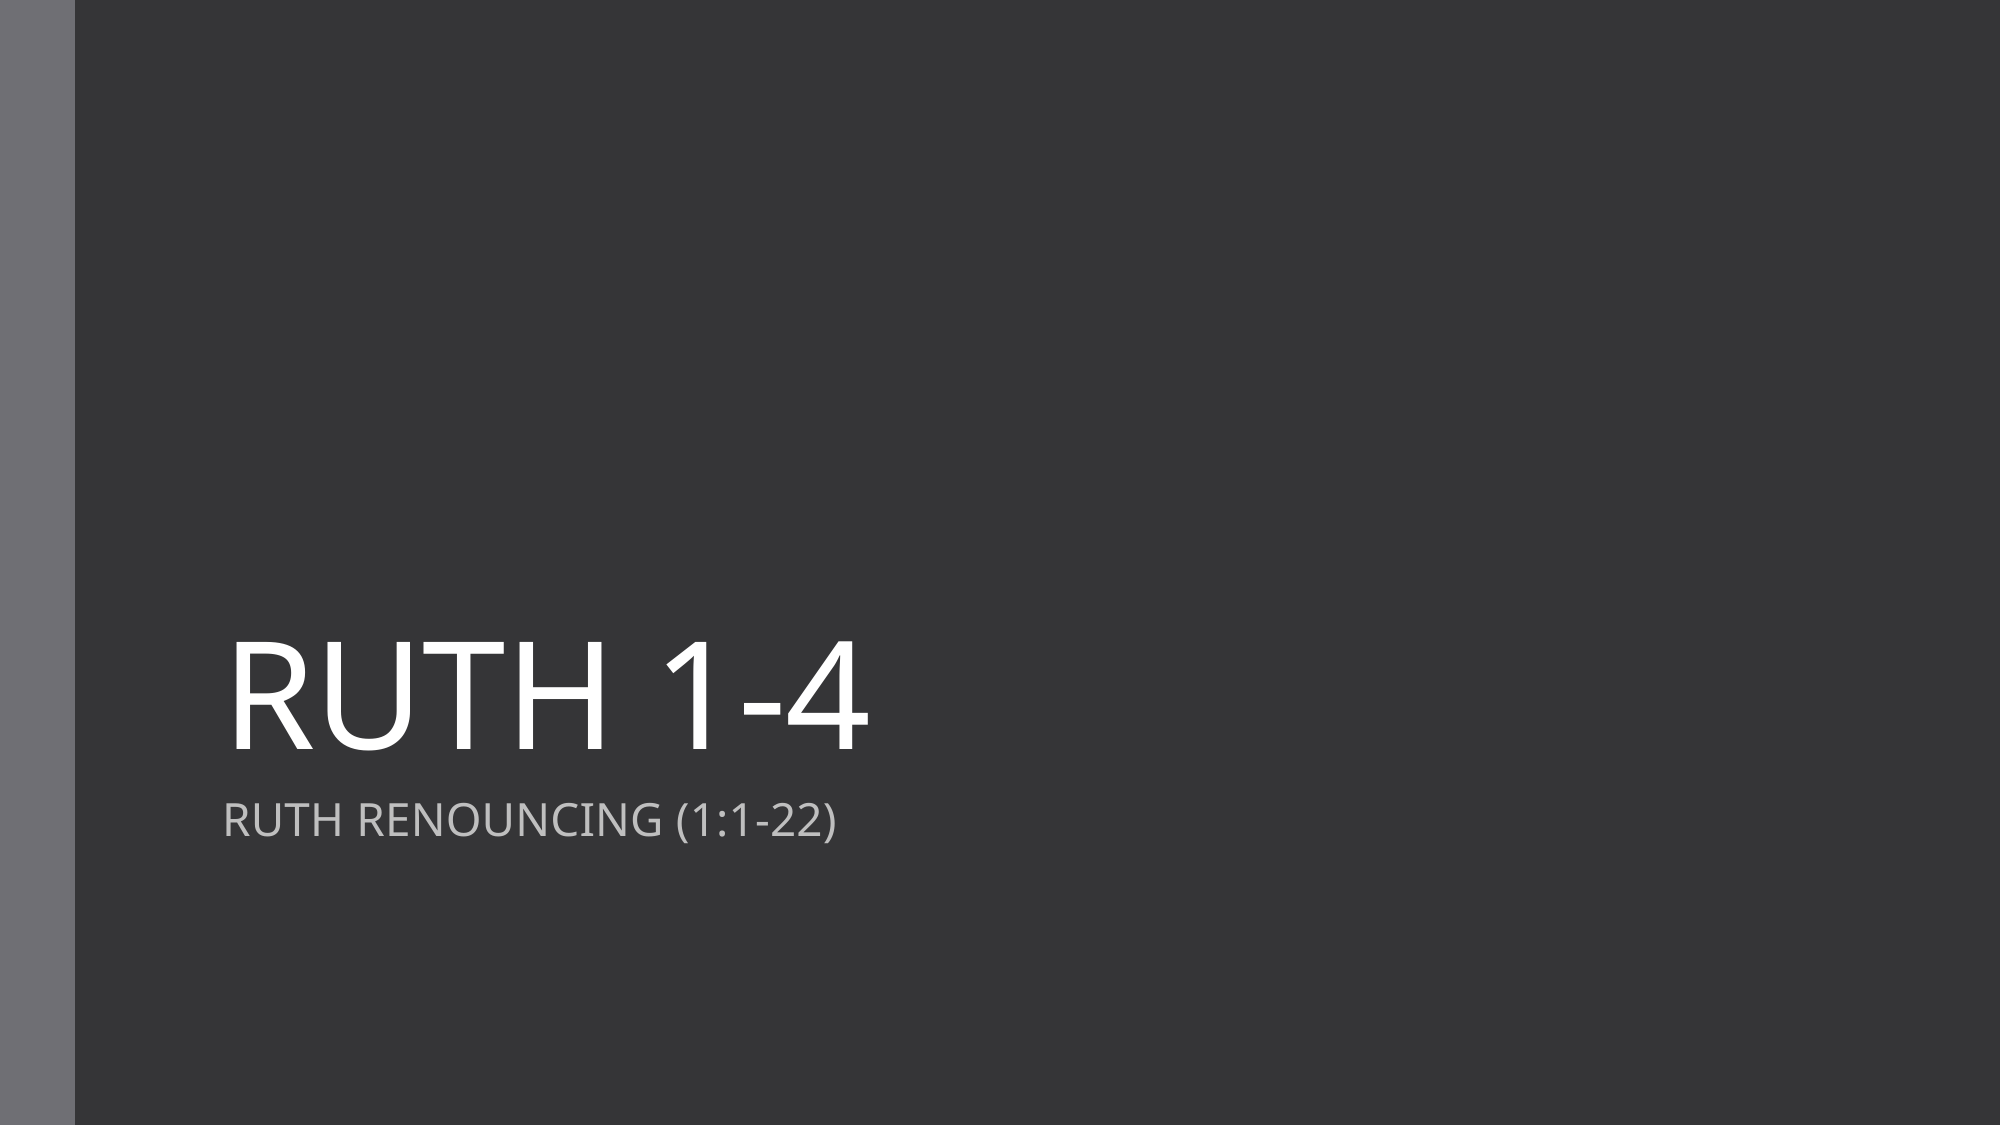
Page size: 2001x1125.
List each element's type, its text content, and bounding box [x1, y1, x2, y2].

title RUTH 1-4 [206, 124, 1752, 787]
subtitle RUTH RENOUNCING (1:1-22) [206, 787, 1752, 1066]
